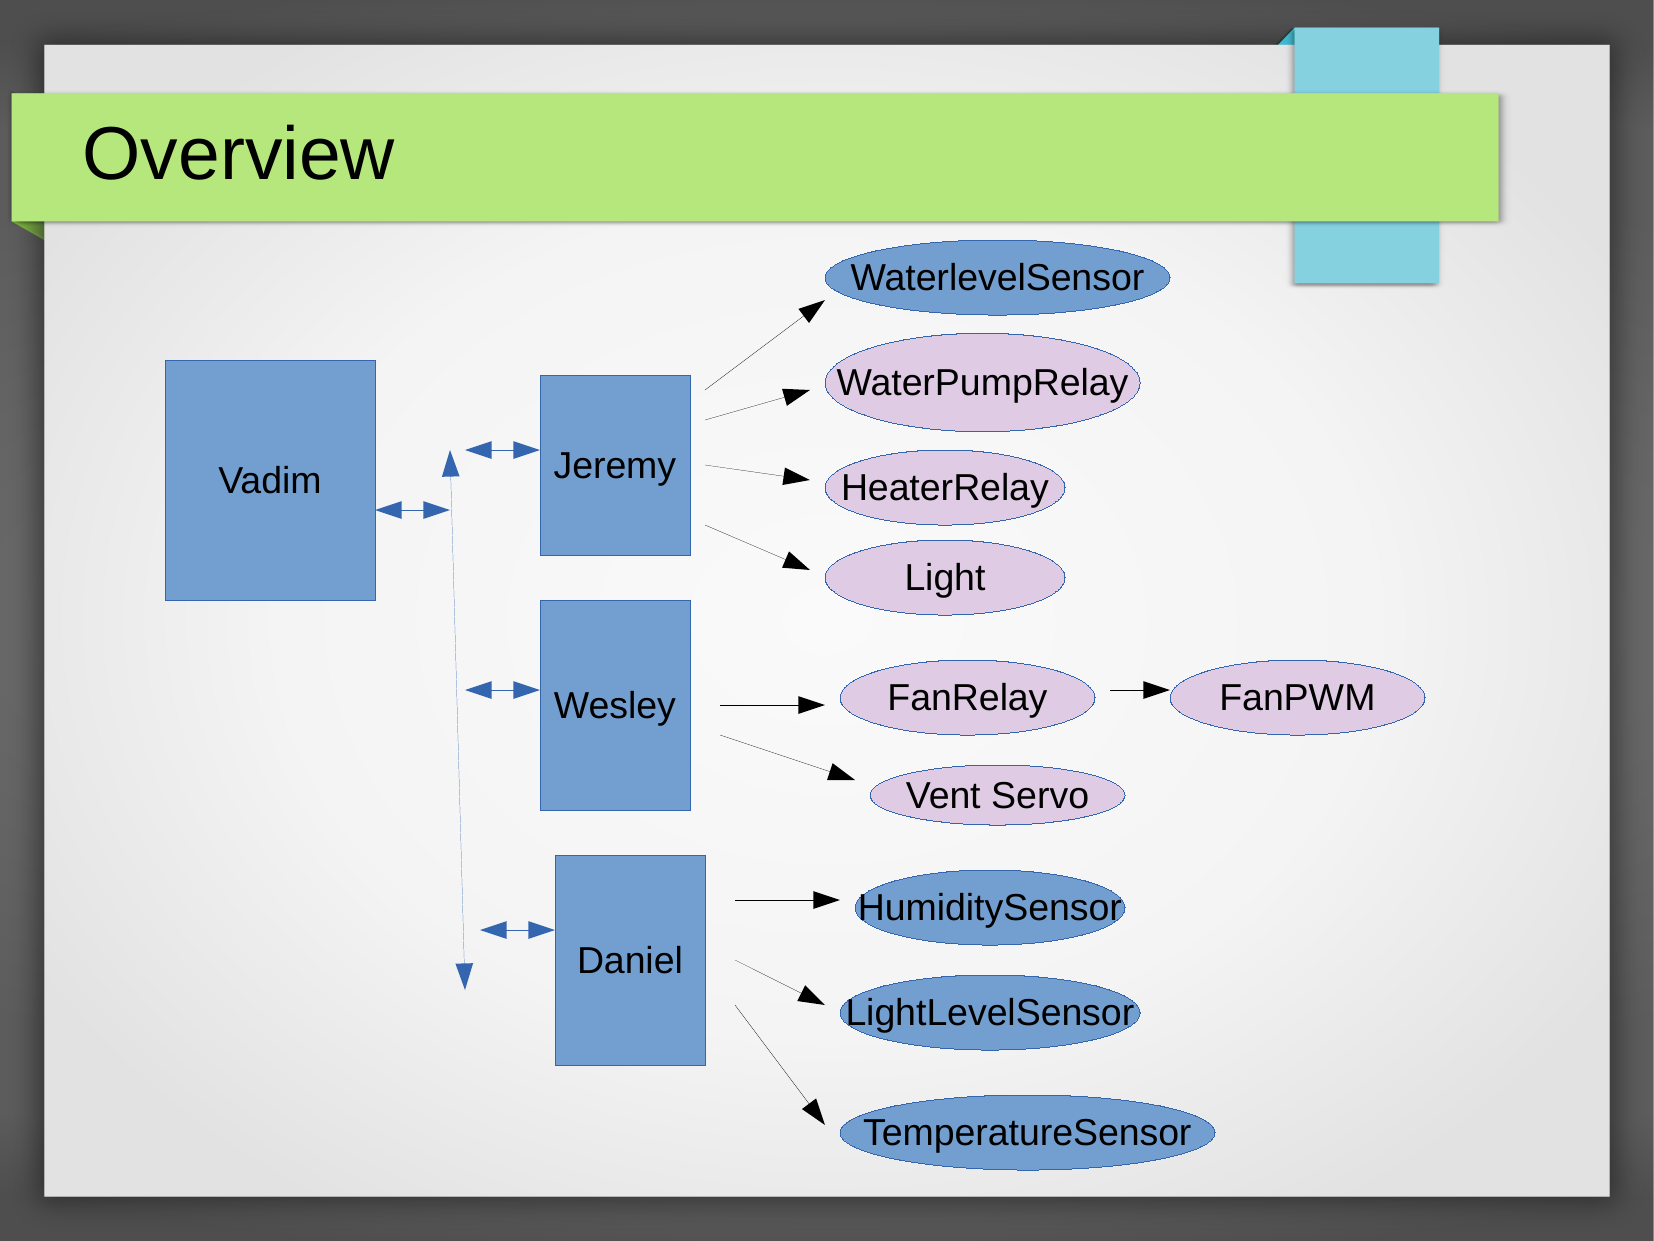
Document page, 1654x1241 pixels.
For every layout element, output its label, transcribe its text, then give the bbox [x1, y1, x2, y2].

text_box FanPWM [1170, 660, 1426, 736]
text_box Jeremy [540, 375, 691, 556]
text_box HumiditySensor [862, 870, 1126, 946]
text_box Wesley [540, 600, 691, 811]
text_box WaterlevelSensor [825, 240, 1171, 316]
text_box TemperatureSensor [840, 1095, 1216, 1171]
text_box Daniel [555, 855, 706, 1066]
text_box FanRelay [840, 660, 1096, 736]
picture [0, 0, 1654, 1241]
text_box Light [825, 540, 1066, 616]
text_box Vent Servo [870, 765, 1126, 826]
title Overview [82, 94, 1264, 213]
text_box HeaterRelay [825, 450, 1066, 526]
text_box WaterPumpRelay [825, 333, 1141, 432]
text_box Vadim [165, 360, 376, 601]
text_box LightLevelSensor [840, 975, 1141, 1051]
